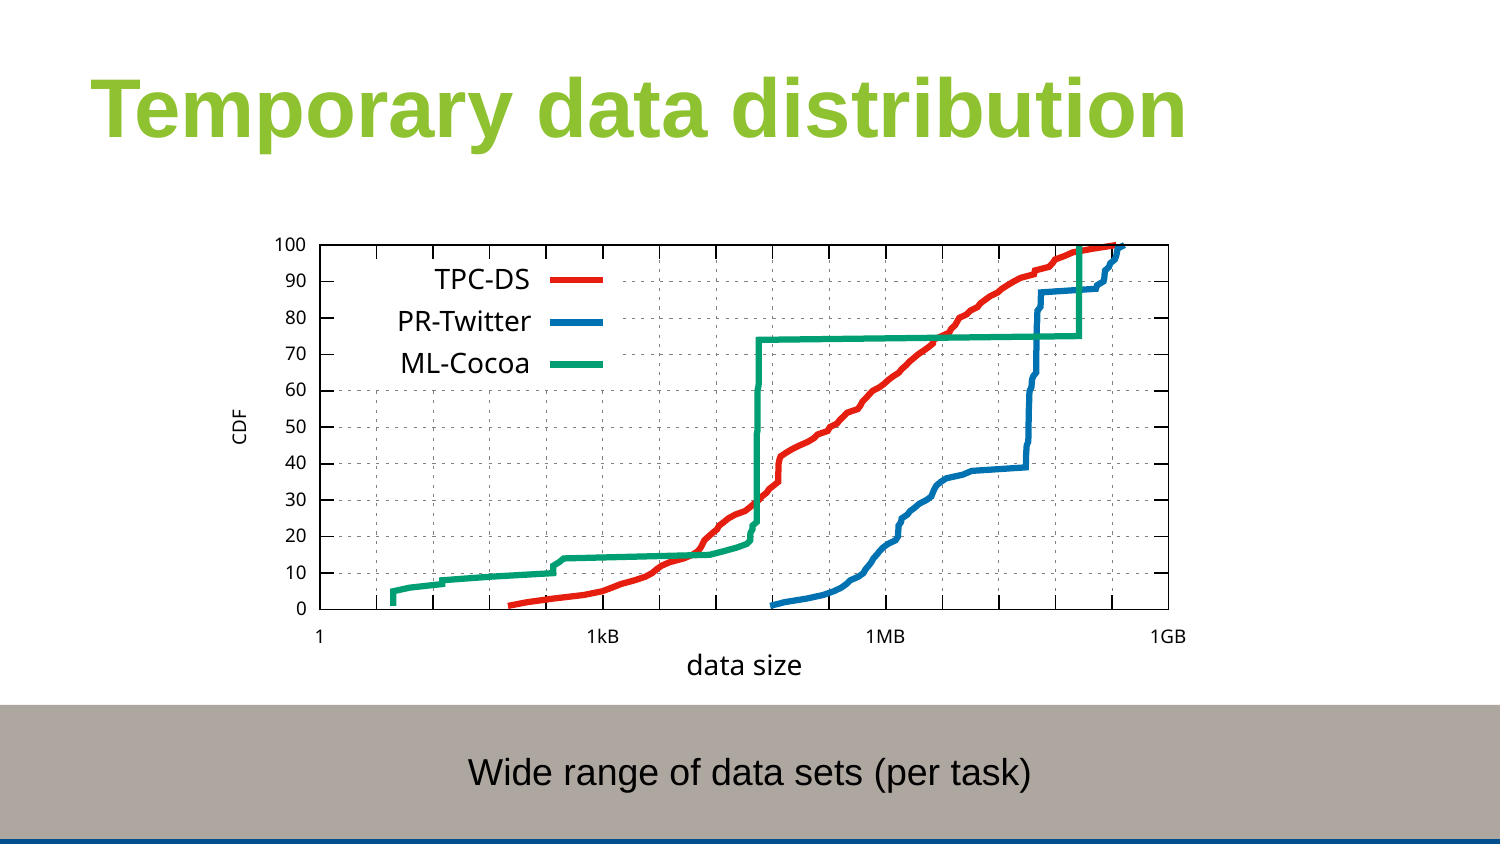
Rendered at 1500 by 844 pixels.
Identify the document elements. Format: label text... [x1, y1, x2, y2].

picture [206, 215, 1209, 687]
title Temporary data distribution [75, 33, 1426, 175]
text_box Wide range of data sets (per task) [0, 704, 1500, 839]
